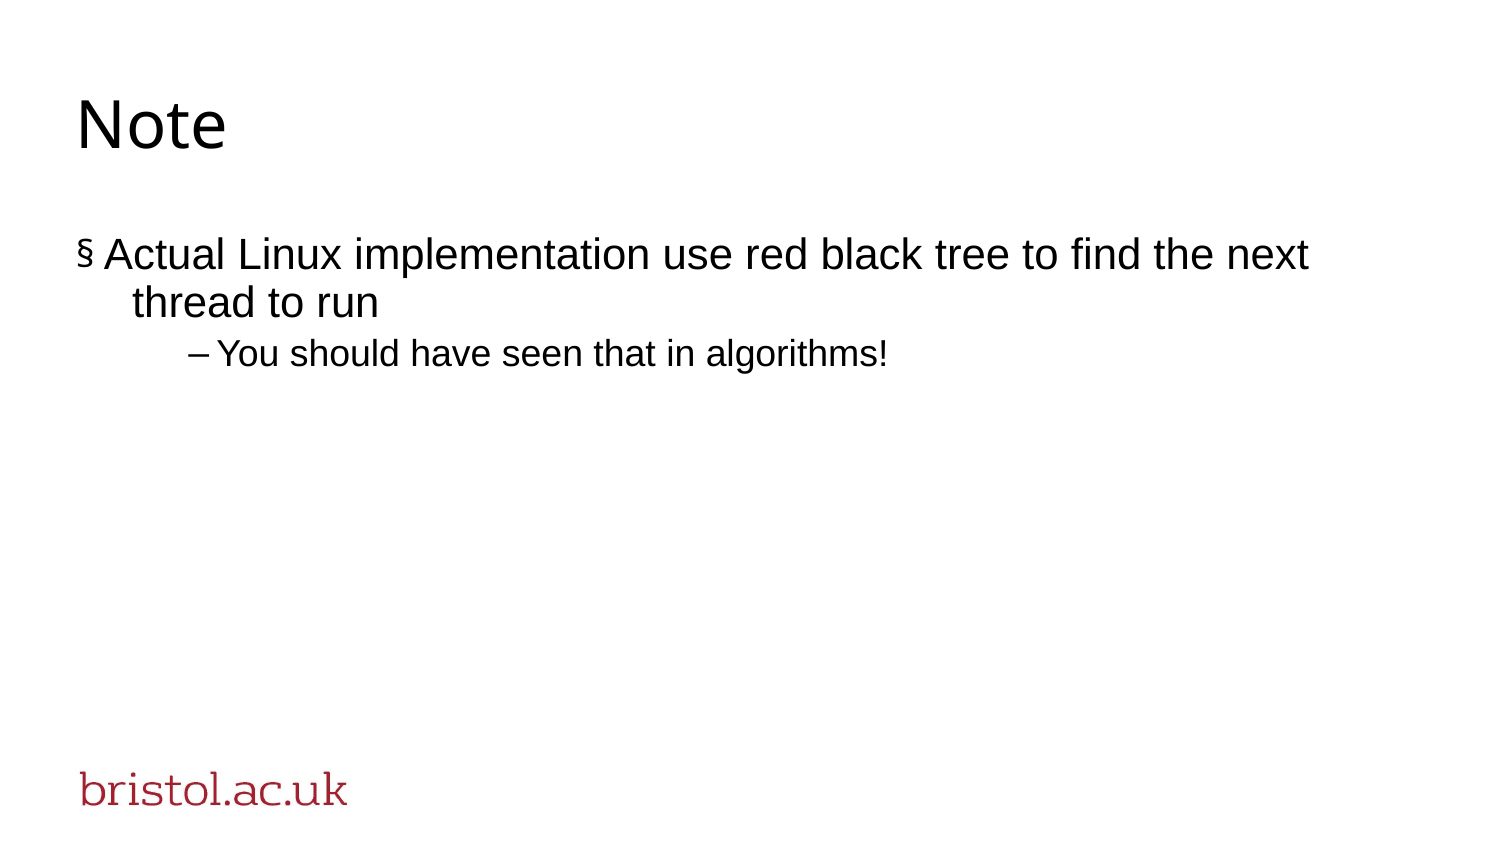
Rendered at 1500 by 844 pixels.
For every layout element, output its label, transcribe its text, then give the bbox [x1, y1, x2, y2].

title Note [60, 44, 1440, 209]
list Actual Linux implementation use red black tree to find the next thread to run You should have seen that in algorithms! [60, 224, 1440, 699]
